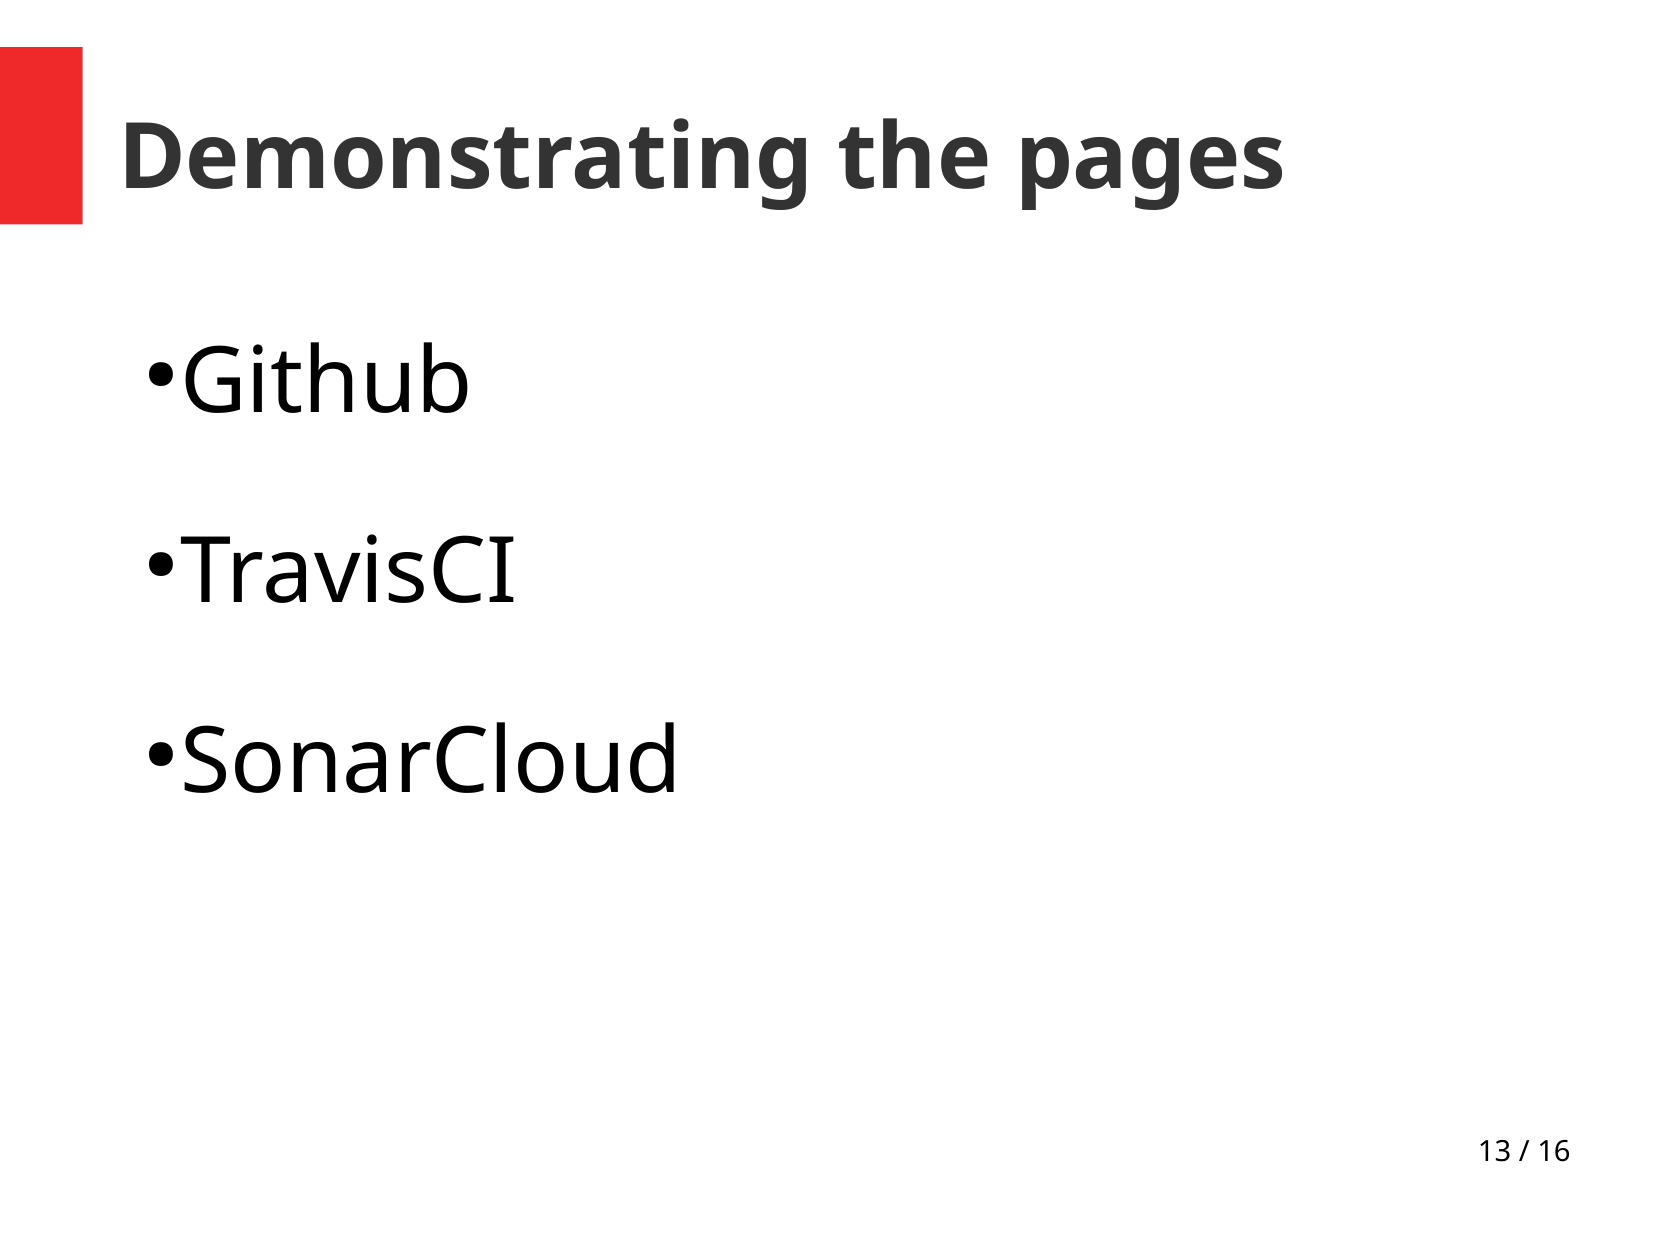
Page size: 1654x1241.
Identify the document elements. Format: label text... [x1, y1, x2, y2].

text_box Github TravisCI SonarCloud [129, 307, 1489, 773]
title Demonstrating the pages [118, 49, 1571, 257]
